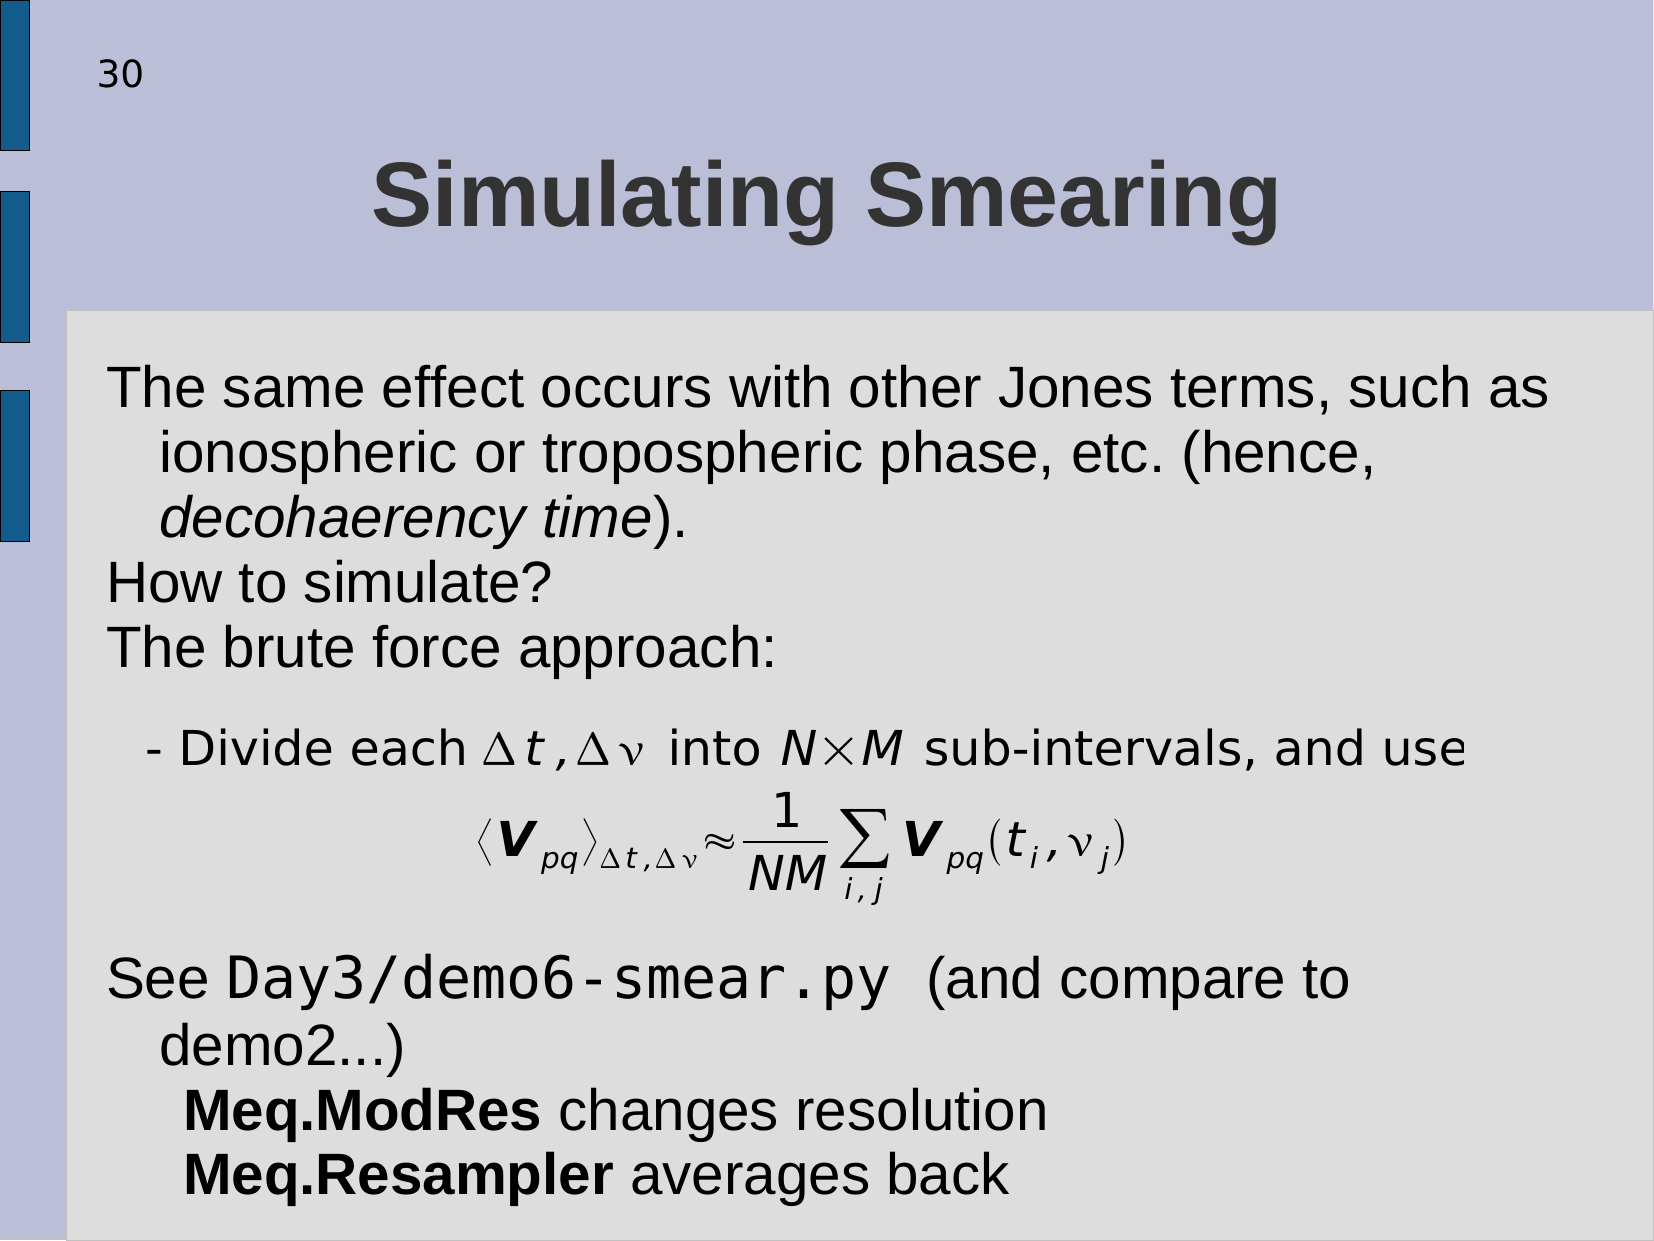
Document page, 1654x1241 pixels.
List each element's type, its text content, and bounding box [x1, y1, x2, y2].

list See Day3/demo6-smear.py (and compare to demo2...) Meq.ModRes changes resolution Meq.Resampler averages back [88, 944, 1595, 1216]
title Simulating Smearing [121, 91, 1534, 299]
chart [139, 708, 1464, 907]
list The same effect occurs with other Jones terms, such as ionospheric or tropospheric phase, etc. (hence, decohaerency time). How to simulate? The brute force approach: [88, 354, 1595, 694]
text_box <number> [84, 45, 319, 119]
